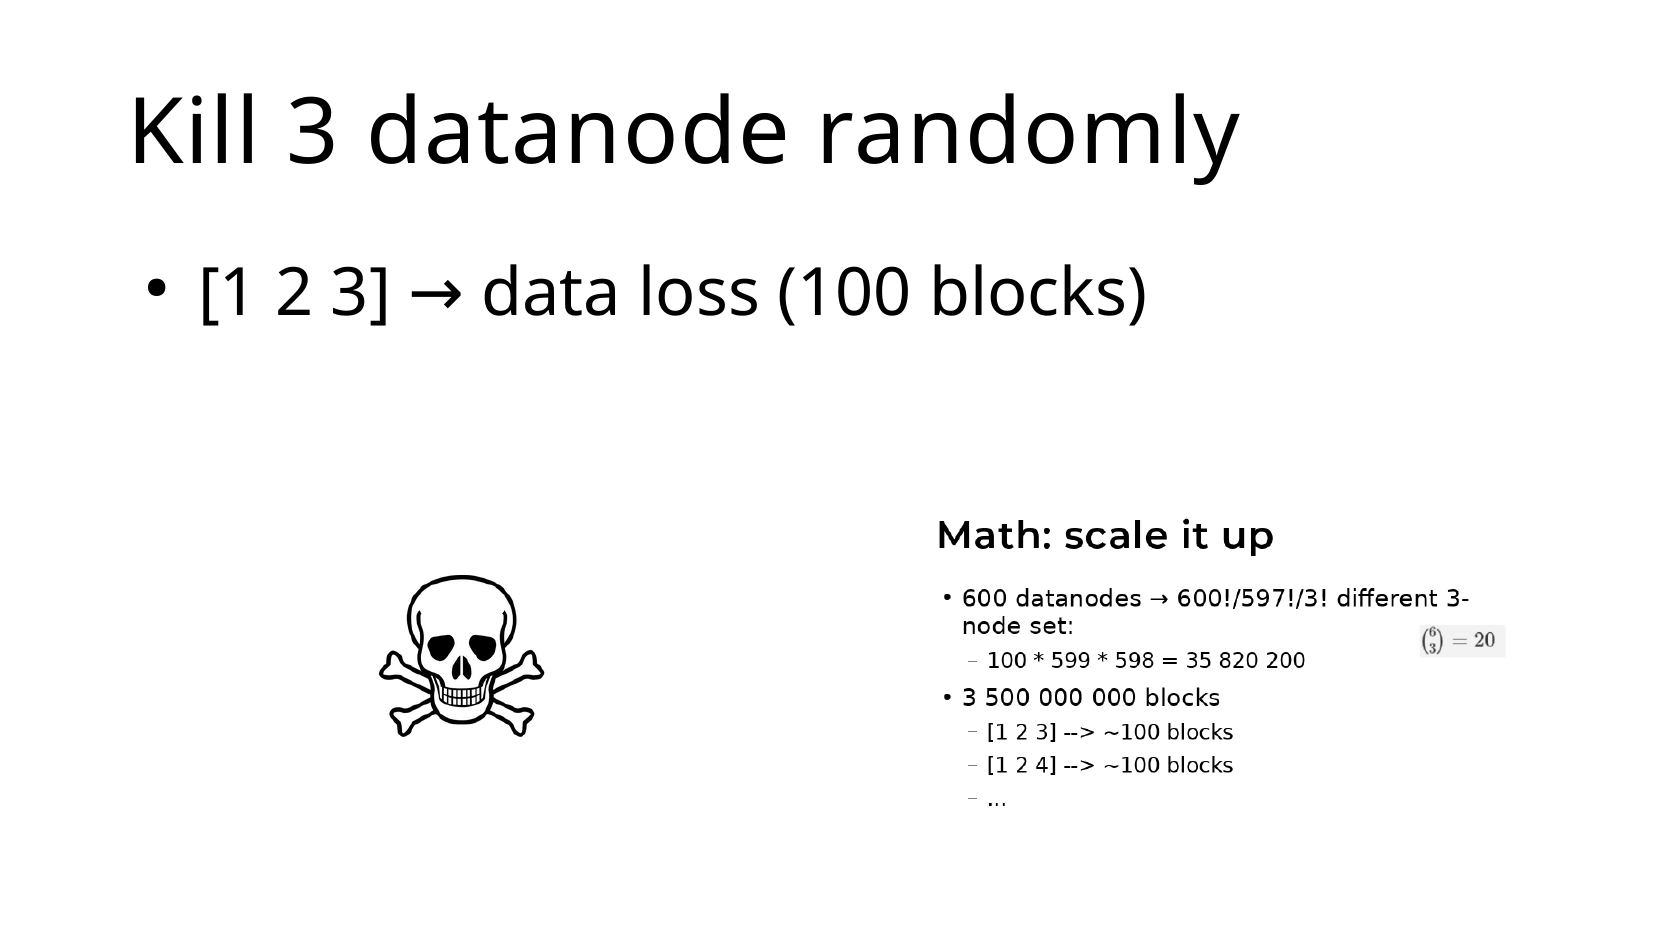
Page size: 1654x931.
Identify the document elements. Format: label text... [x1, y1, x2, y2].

title Kill 3 datanode randomly [127, 69, 1654, 187]
picture [356, 575, 560, 745]
picture [915, 506, 1518, 832]
list [1 2 3] → data loss (100 blocks) [127, 244, 1527, 784]
